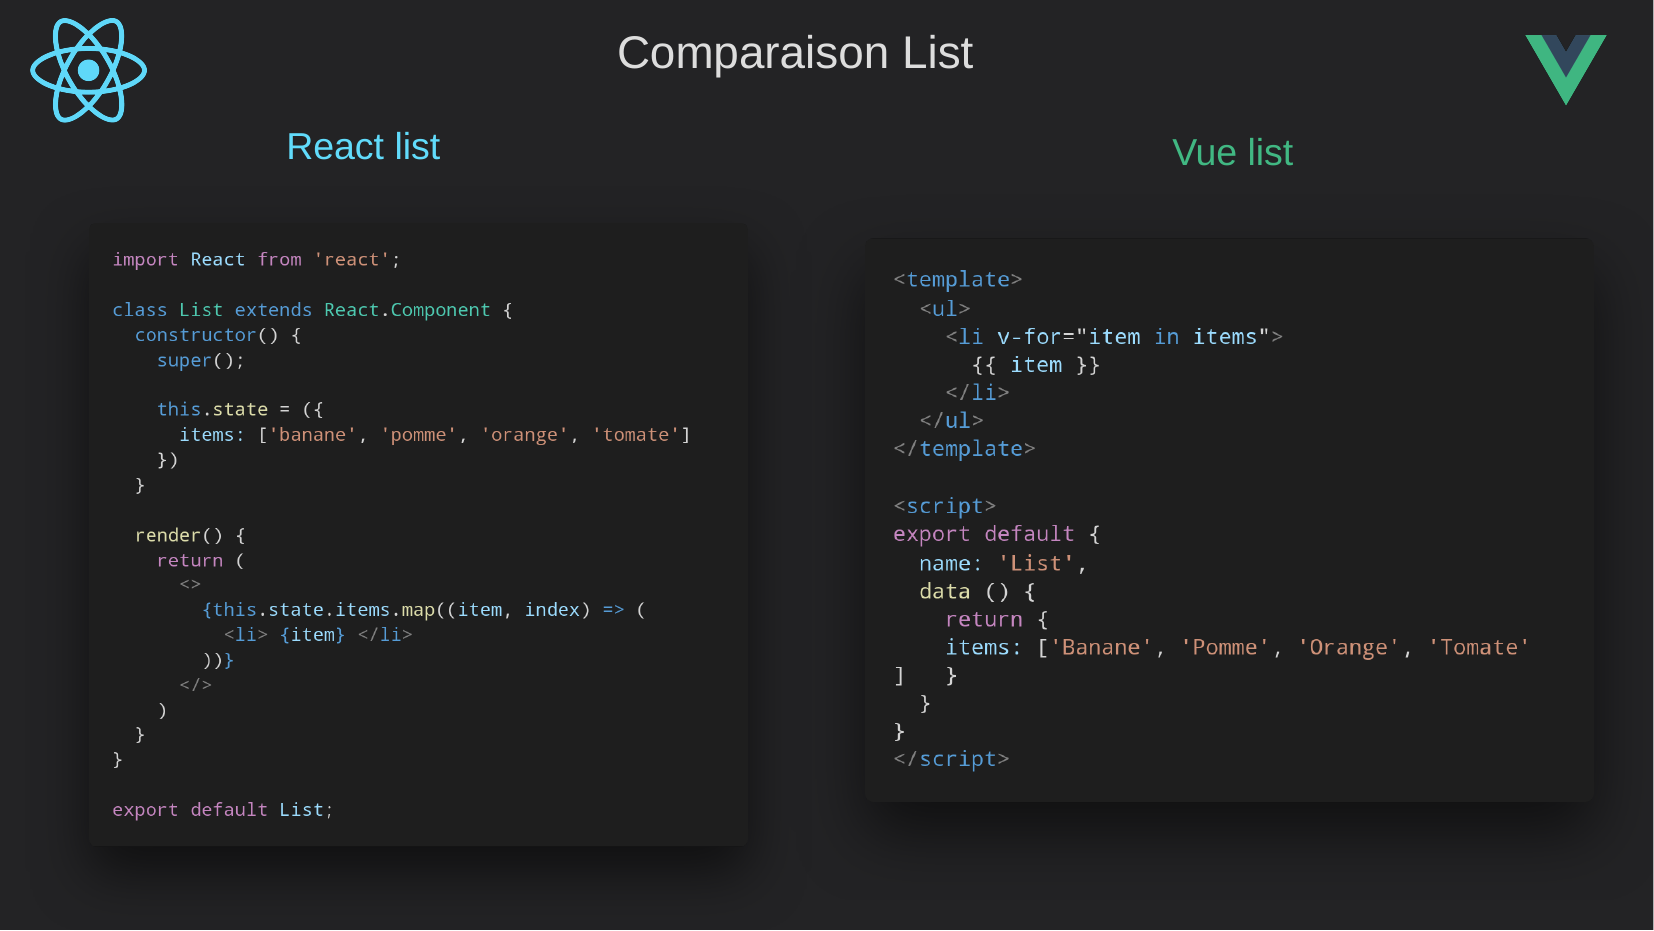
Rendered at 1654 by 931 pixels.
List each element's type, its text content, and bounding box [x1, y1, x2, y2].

picture [1525, 35, 1607, 106]
text_box React list [271, 118, 473, 175]
text_box Vue list [1157, 124, 1359, 181]
text_box Comparaison List [602, 19, 993, 119]
picture [0, 0, 1654, 931]
